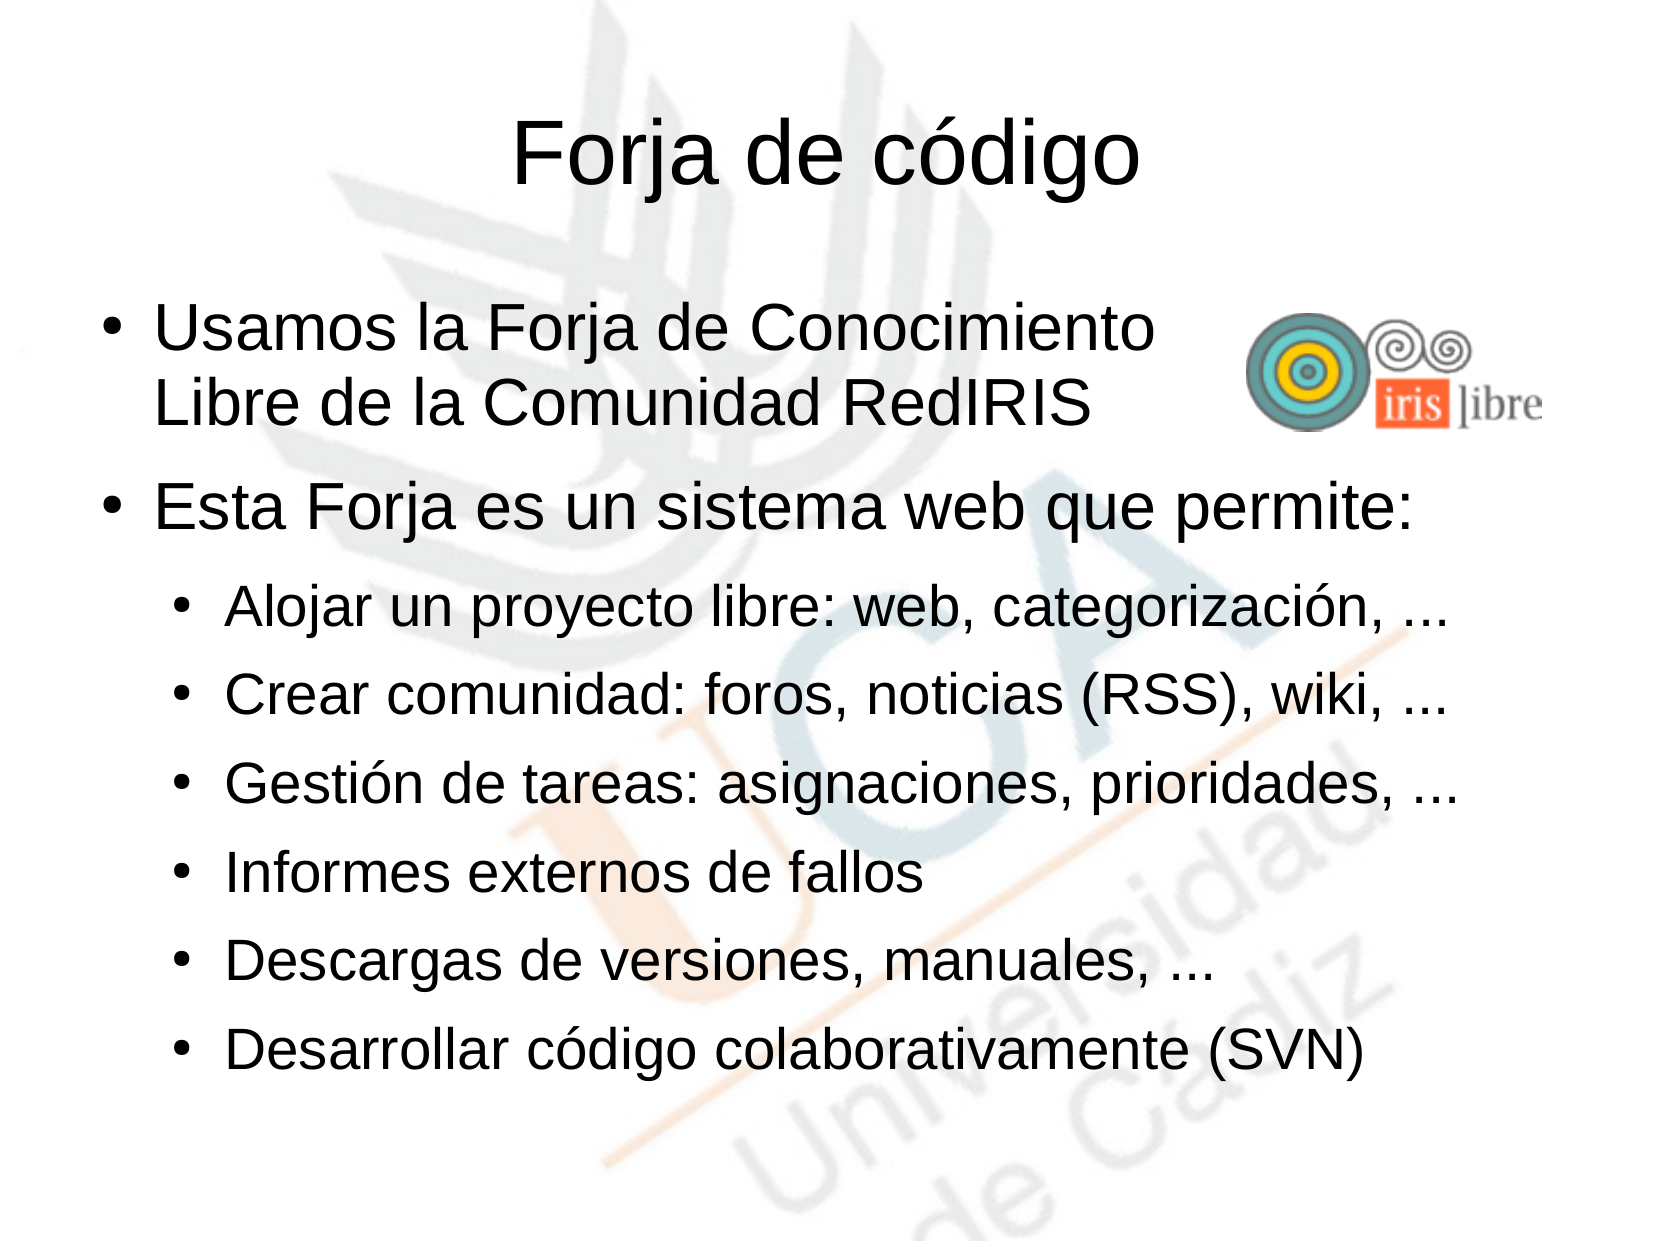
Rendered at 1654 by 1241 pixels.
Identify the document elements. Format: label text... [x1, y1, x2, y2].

title Forja de código [82, 56, 1571, 250]
list Usamos la Forja de Conocimiento Libre de la Comunidad RedIRIS Esta Forja es un sistema web que permite: Alojar un proyecto libre: web, categorización, ... Crear comunidad: foros, noticias (RSS), wiki, ... Gestión de tareas: asignaciones, prioridades, ... Informes externos de fallos Descargas de versiones, manuales, ... Desarrollar código colaborativamente (SVN) [82, 290, 1571, 1094]
picture [0, 0, 1654, 1241]
